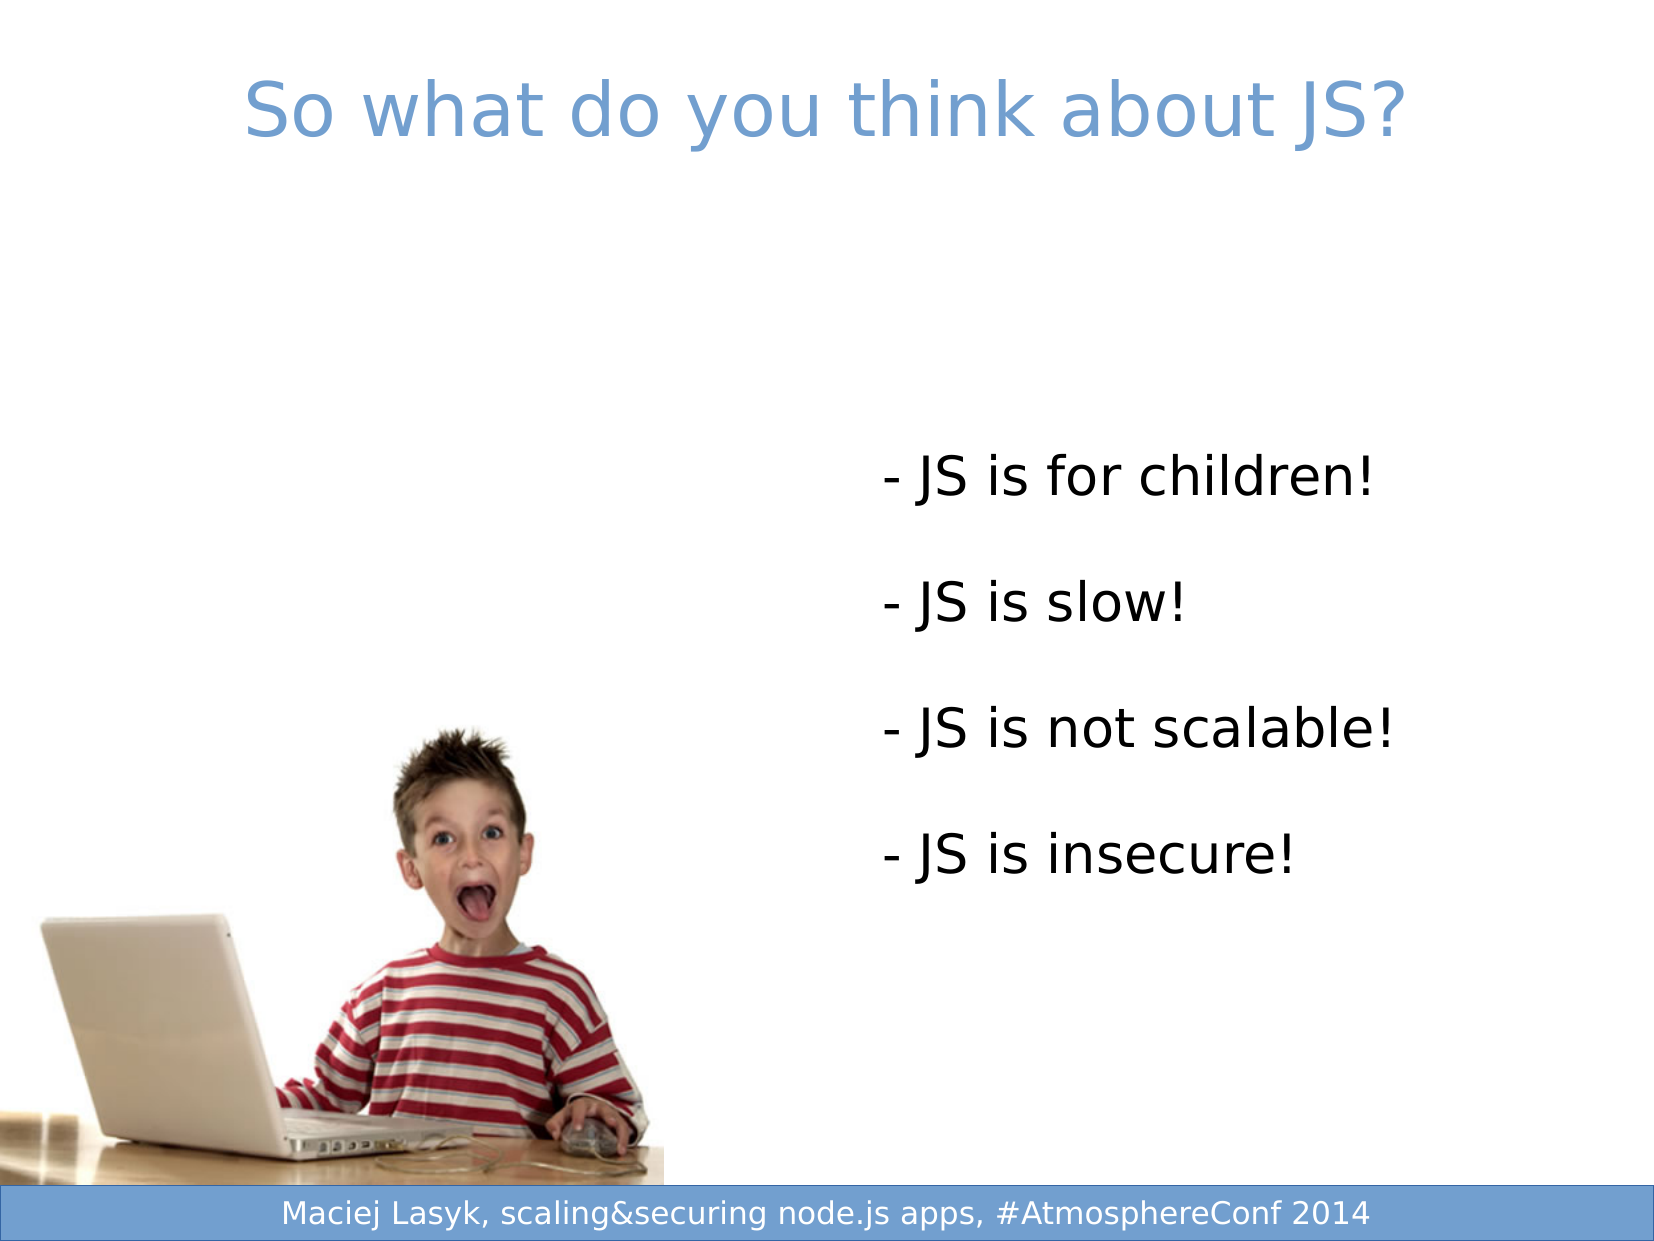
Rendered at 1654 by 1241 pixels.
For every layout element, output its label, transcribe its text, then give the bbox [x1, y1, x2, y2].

picture [0, 704, 664, 1186]
text_box - JS is for children! - JS is slow! - JS is not scalable! - JS is insecure! [867, 374, 1413, 831]
text_box [0, 1185, 1654, 1241]
text_box So what do you think about JS? [228, 60, 1425, 163]
text_box Maciej Lasyk, scaling&securing node.js apps, #AtmosphereConf 2014 [266, 1188, 1388, 1240]
